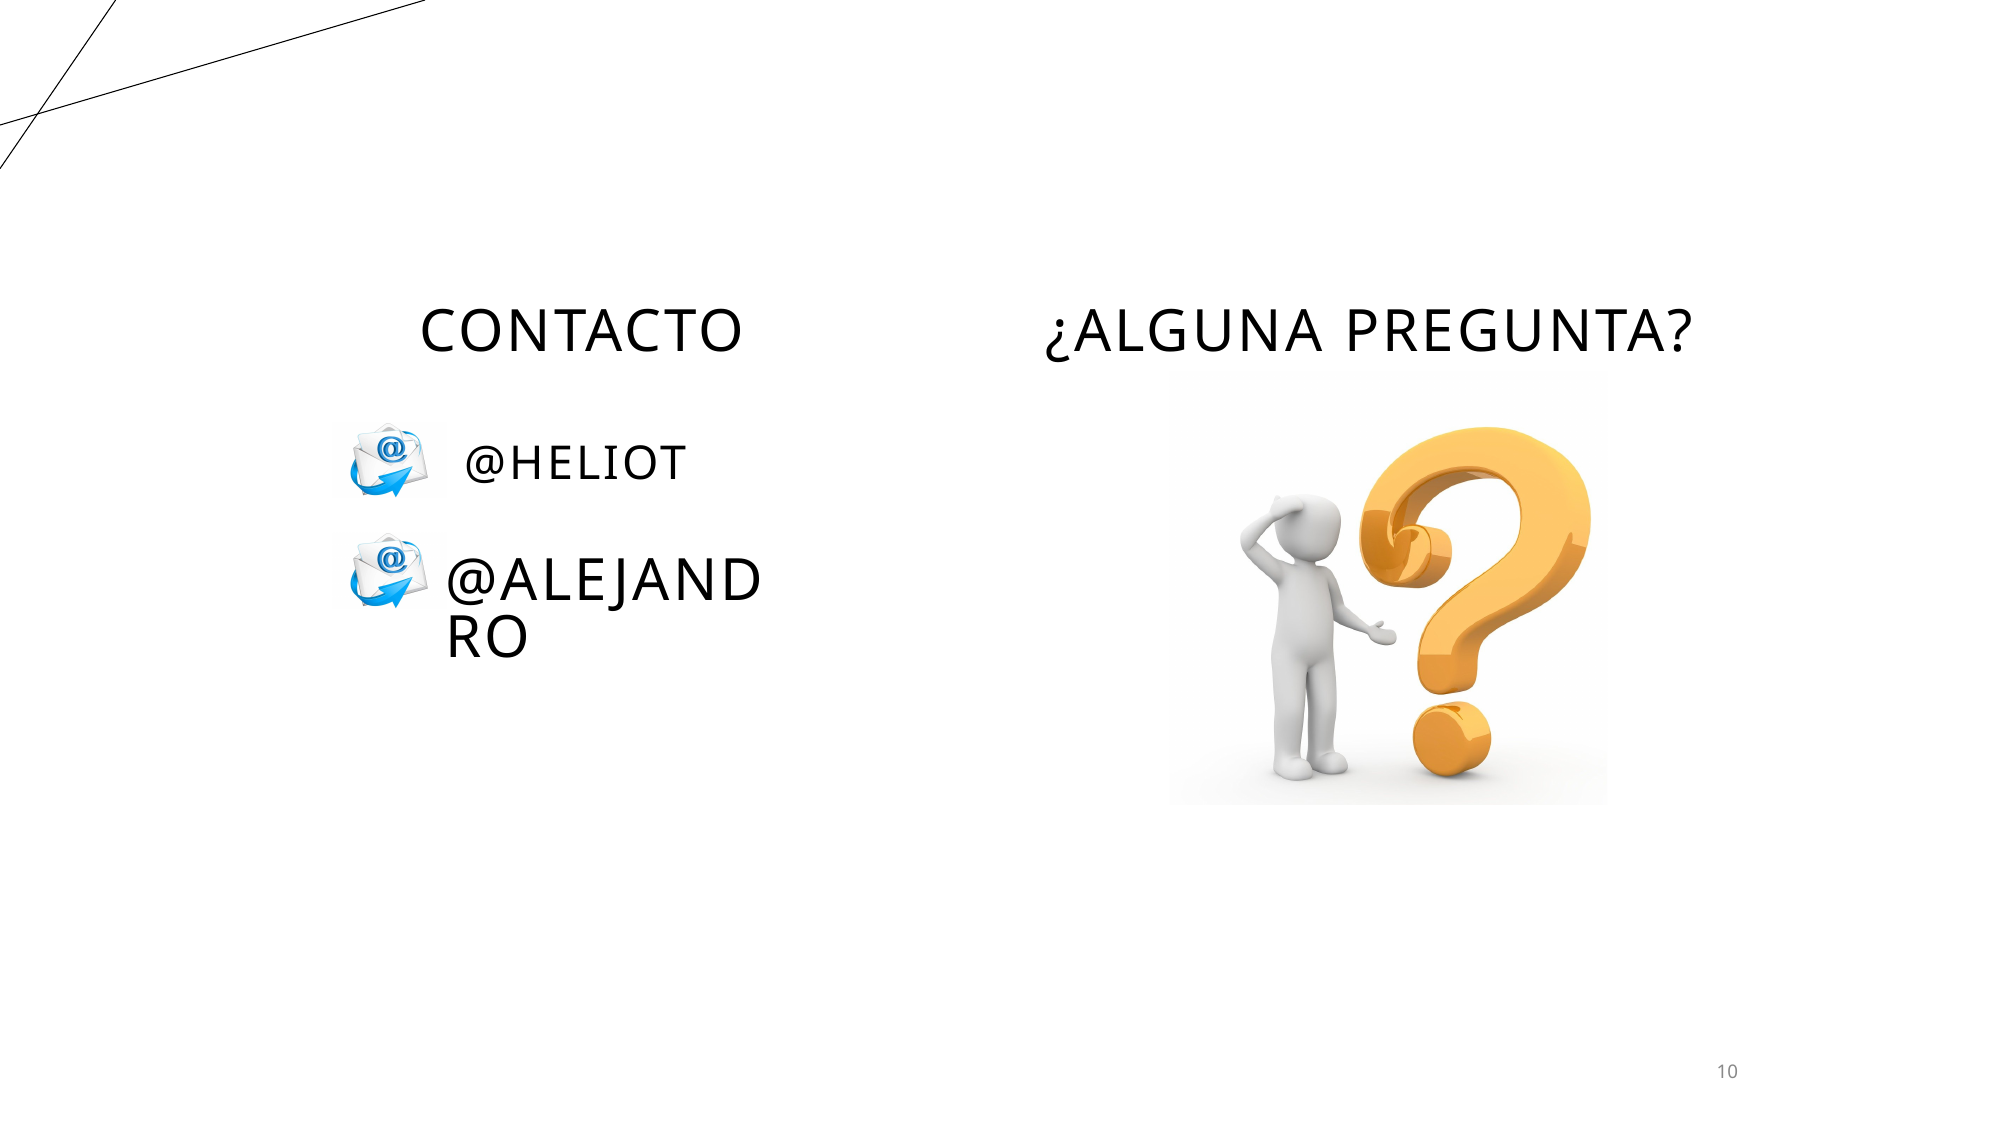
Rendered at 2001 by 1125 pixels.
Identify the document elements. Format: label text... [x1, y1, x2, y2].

picture [1169, 372, 1608, 805]
title @HELIOT [430, 397, 733, 499]
text_box ¿ALGUNA PREGUNTA? [1012, 270, 1727, 372]
picture [332, 532, 447, 609]
text_box @ALEJANDRO [430, 520, 793, 622]
text_box cONTACTO [225, 270, 940, 372]
slide_number 10 [1701, 1042, 1864, 1103]
picture [332, 422, 447, 498]
